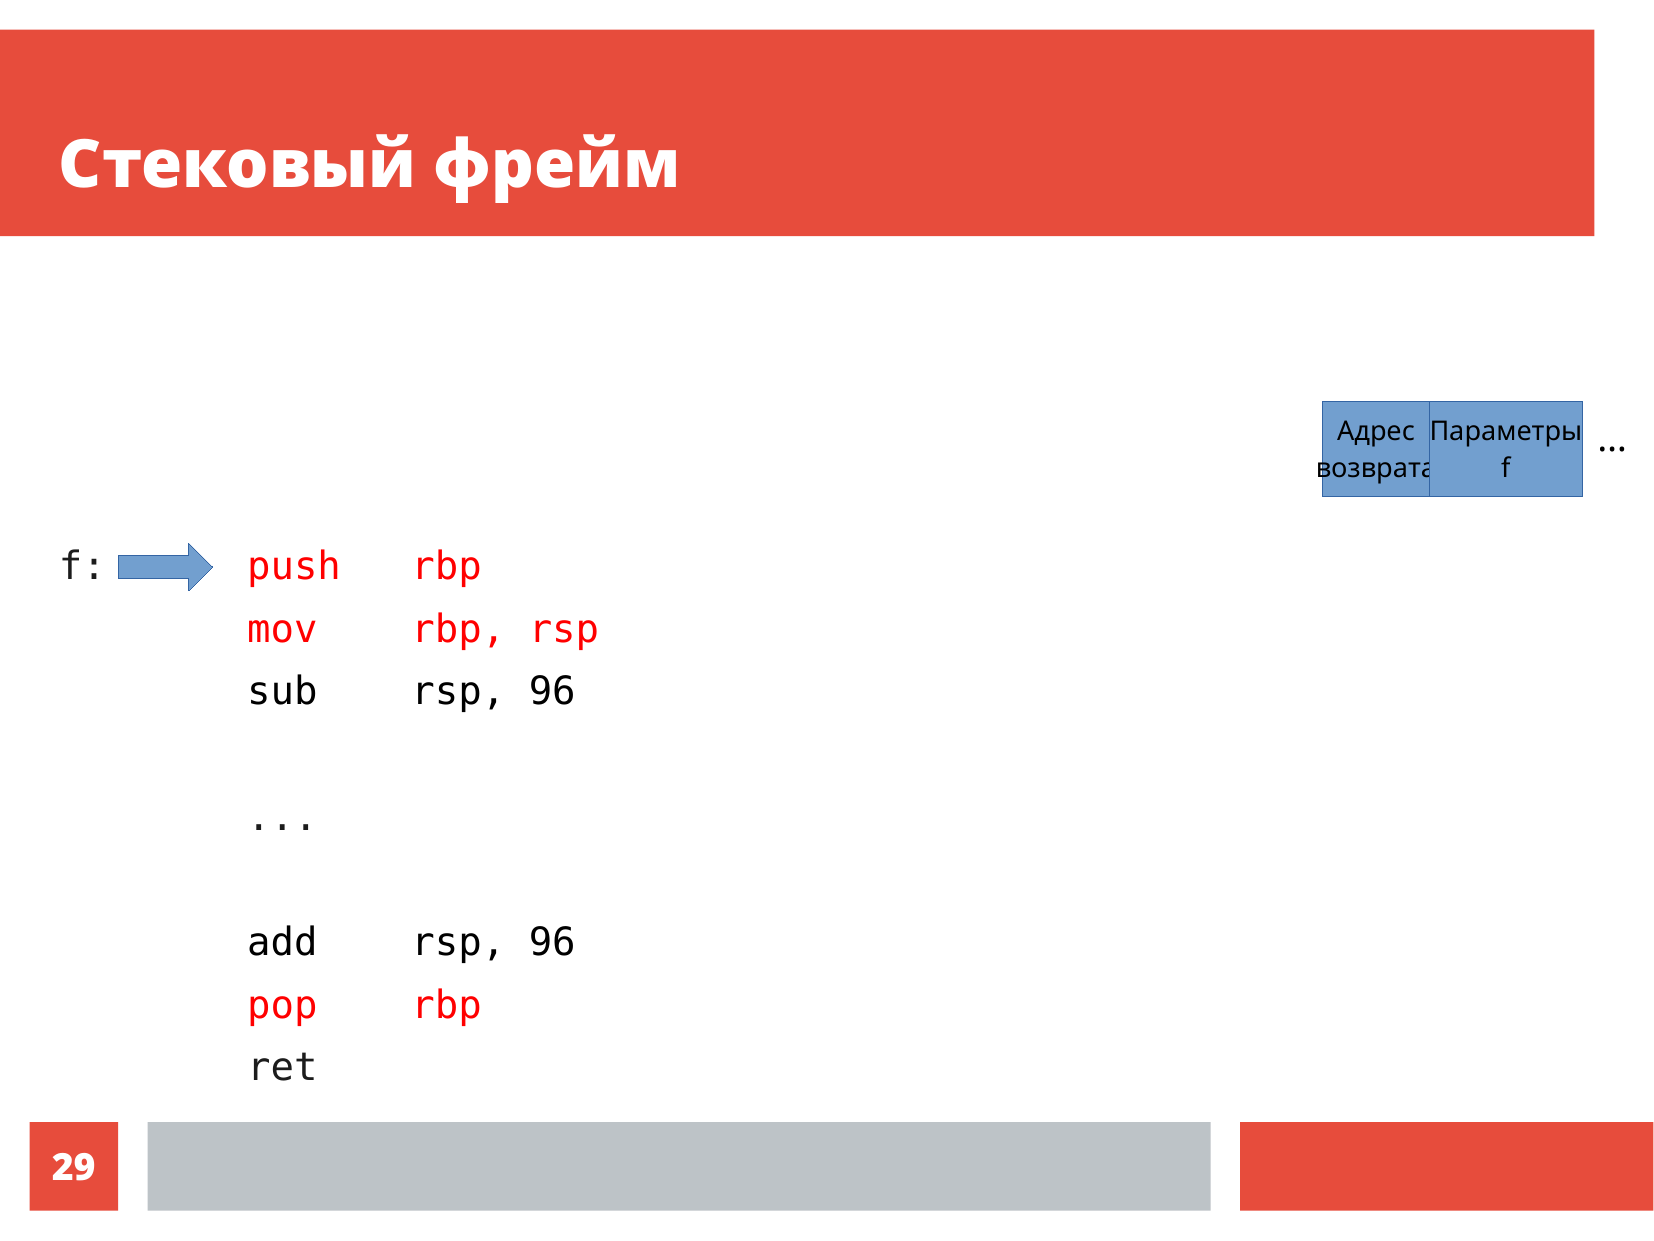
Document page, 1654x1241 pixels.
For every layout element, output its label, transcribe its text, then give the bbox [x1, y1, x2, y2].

list f: push rbp mov rbp, rsp sub rsp, 96 ... add rsp, 96 pop rbp ret [59, 543, 1565, 1093]
text_box … [1582, 407, 1642, 467]
text_box Параметры f [1429, 401, 1583, 497]
title Стековый фрейм [59, 59, 1595, 207]
text_box [118, 543, 213, 591]
text_box Адрес возврата [1322, 401, 1429, 497]
